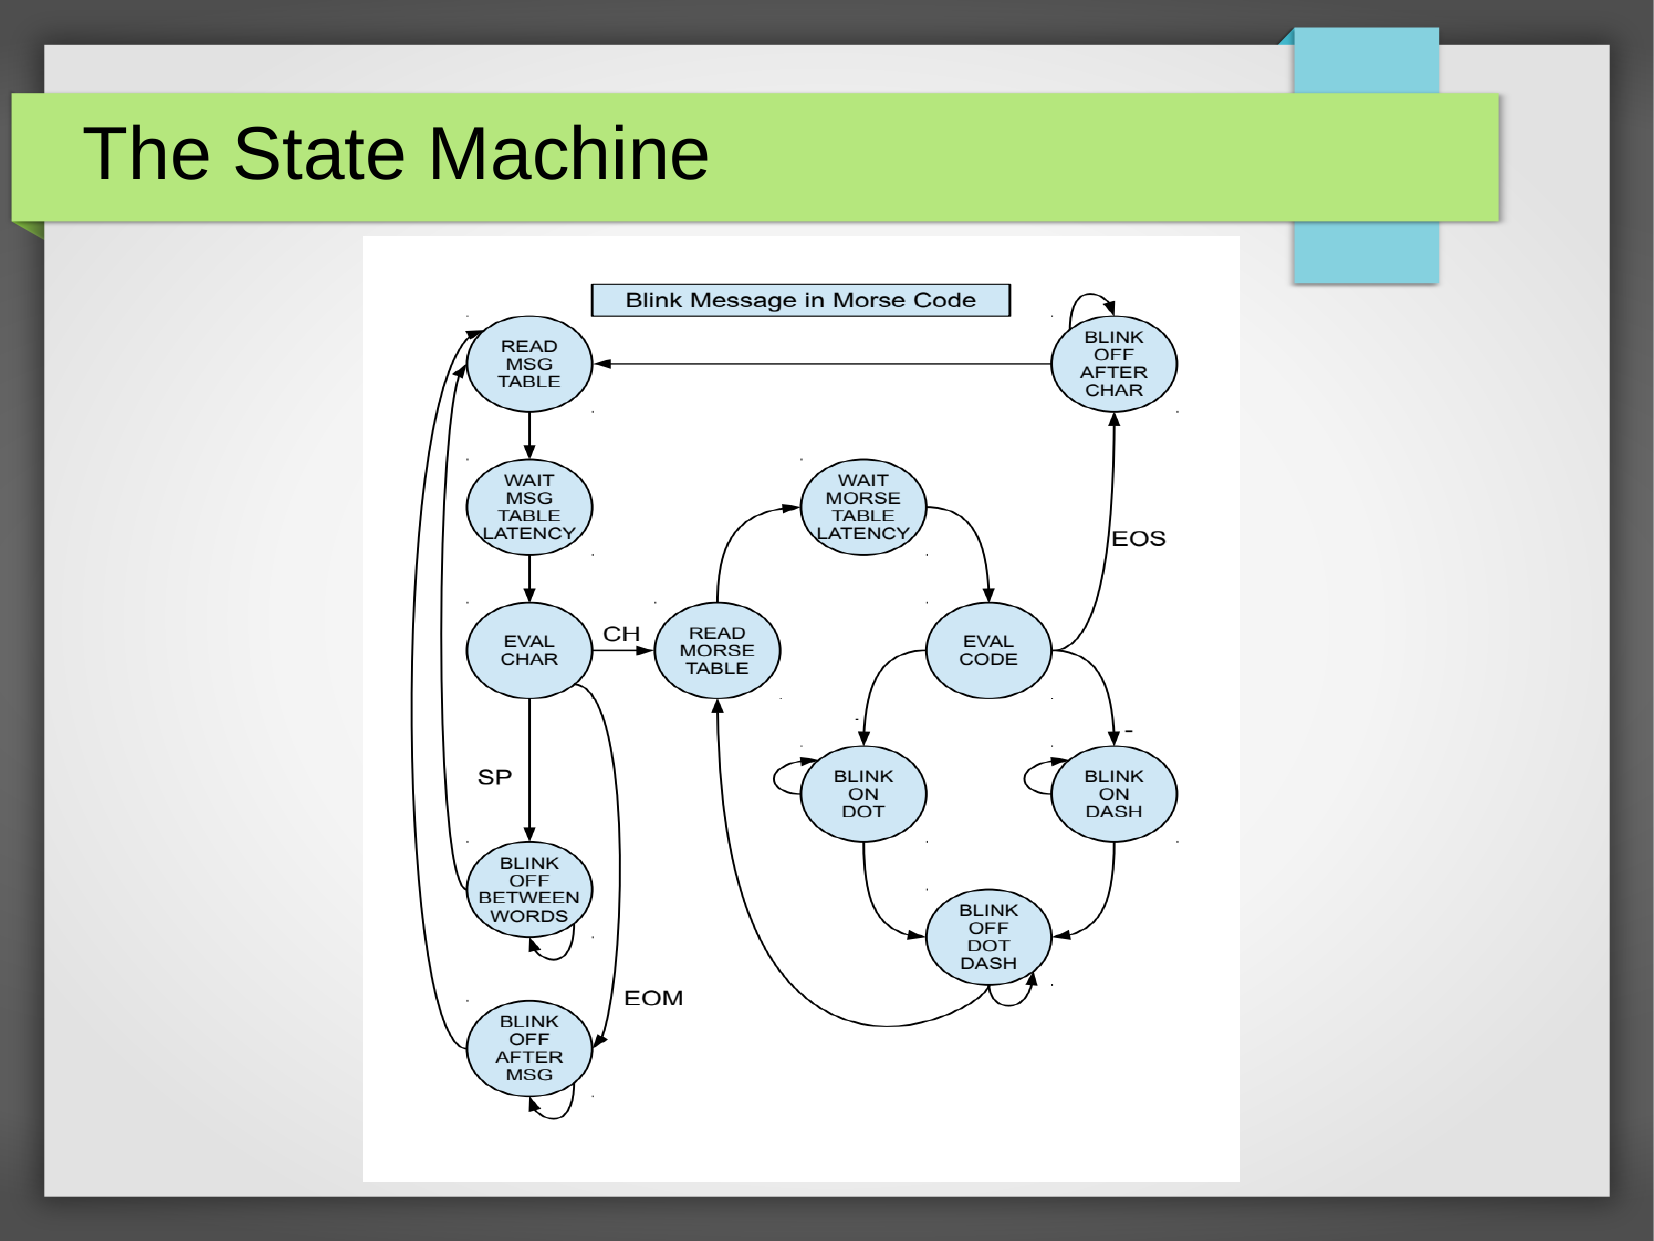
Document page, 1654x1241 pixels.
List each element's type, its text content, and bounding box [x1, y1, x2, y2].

picture [0, 0, 1654, 1241]
title The State Machine [82, 94, 1264, 213]
